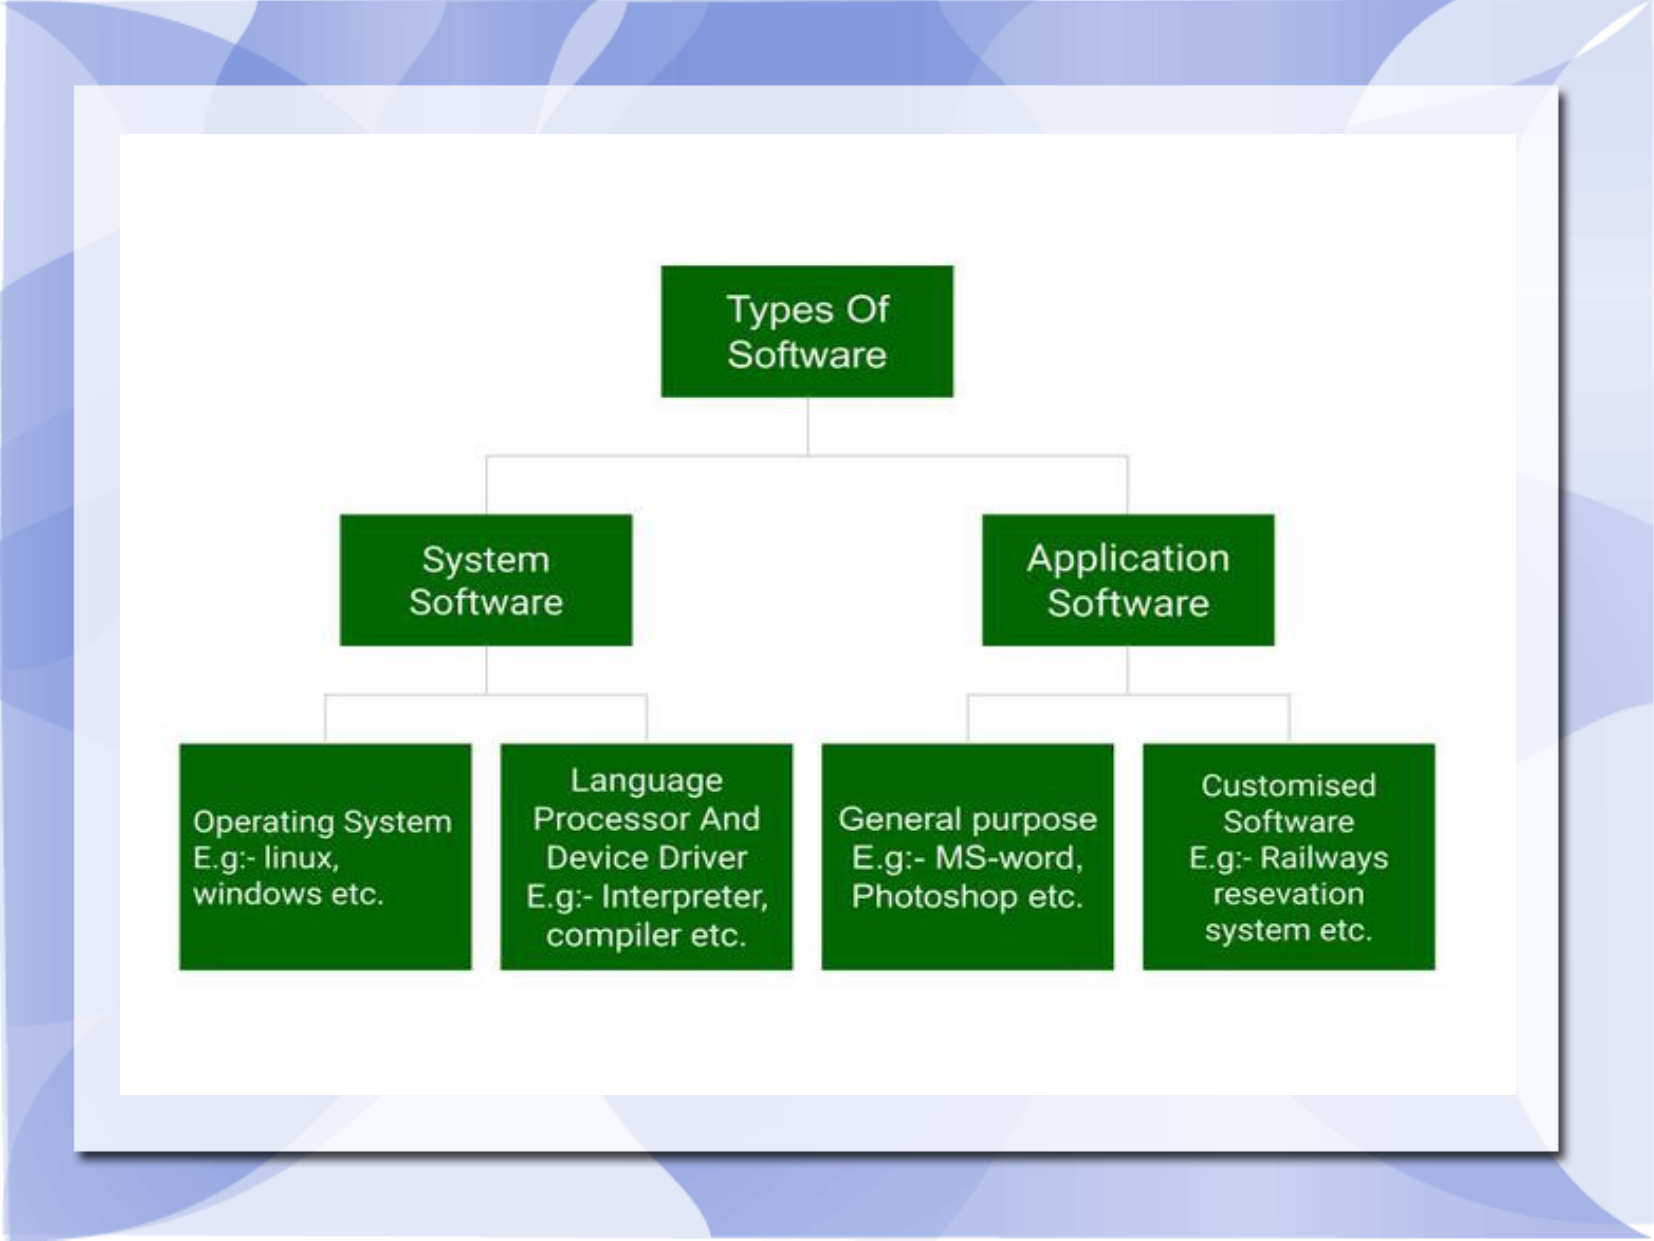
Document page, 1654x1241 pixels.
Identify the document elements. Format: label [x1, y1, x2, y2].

picture [120, 135, 1516, 1096]
